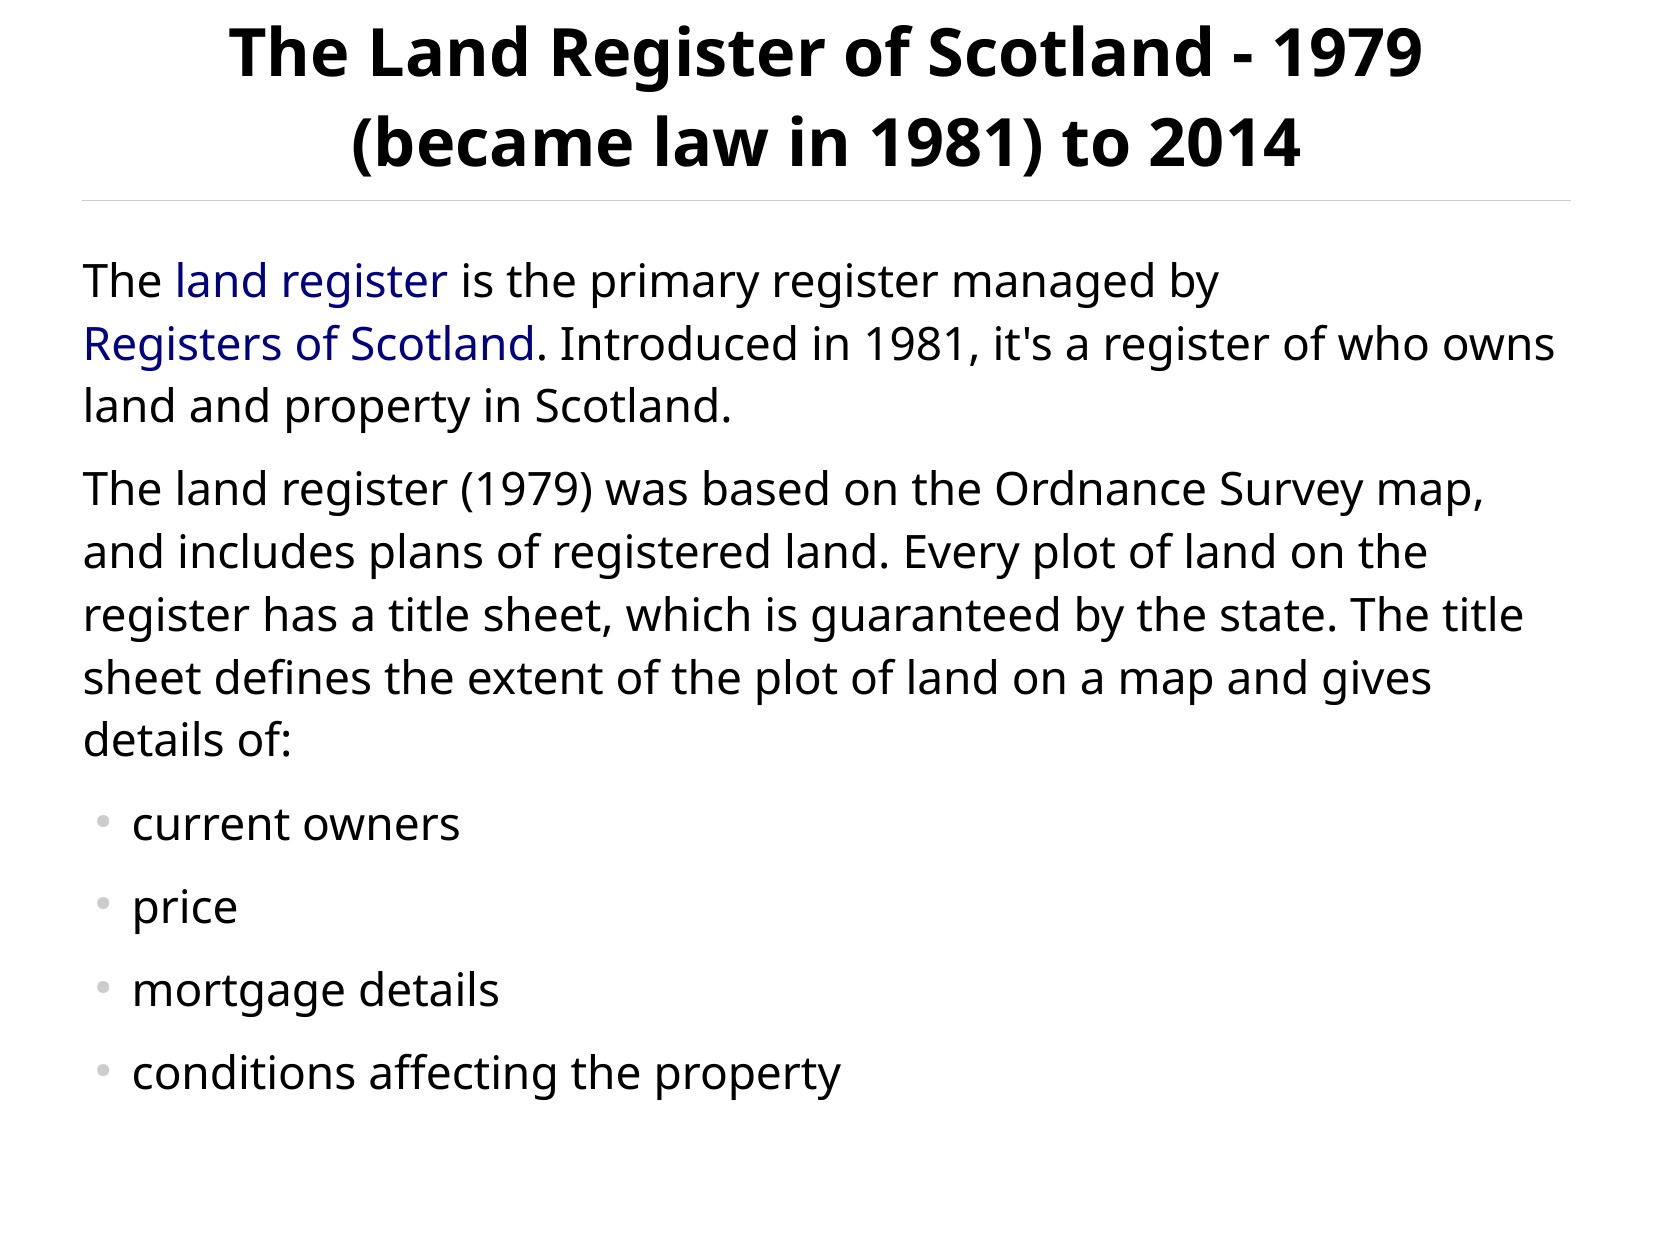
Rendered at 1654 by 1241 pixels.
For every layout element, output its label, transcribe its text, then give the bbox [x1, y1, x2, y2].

list The land register is the primary register managed by Registers of Scotland. Introduced in 1981, it's a register of who owns land and property in Scotland. The land register (1979) was based on the Ordnance Survey map, and includes plans of registered land. Every plot of land on the register has a title sheet, which is guaranteed by the state. The title sheet defines the extent of the plot of land on a map and gives details of: current owners price mortgage details conditions affecting the property [82, 248, 1571, 1111]
title The Land Register of Scotland - 1979 (became law in 1981) to 2014 [82, 25, 1571, 166]
